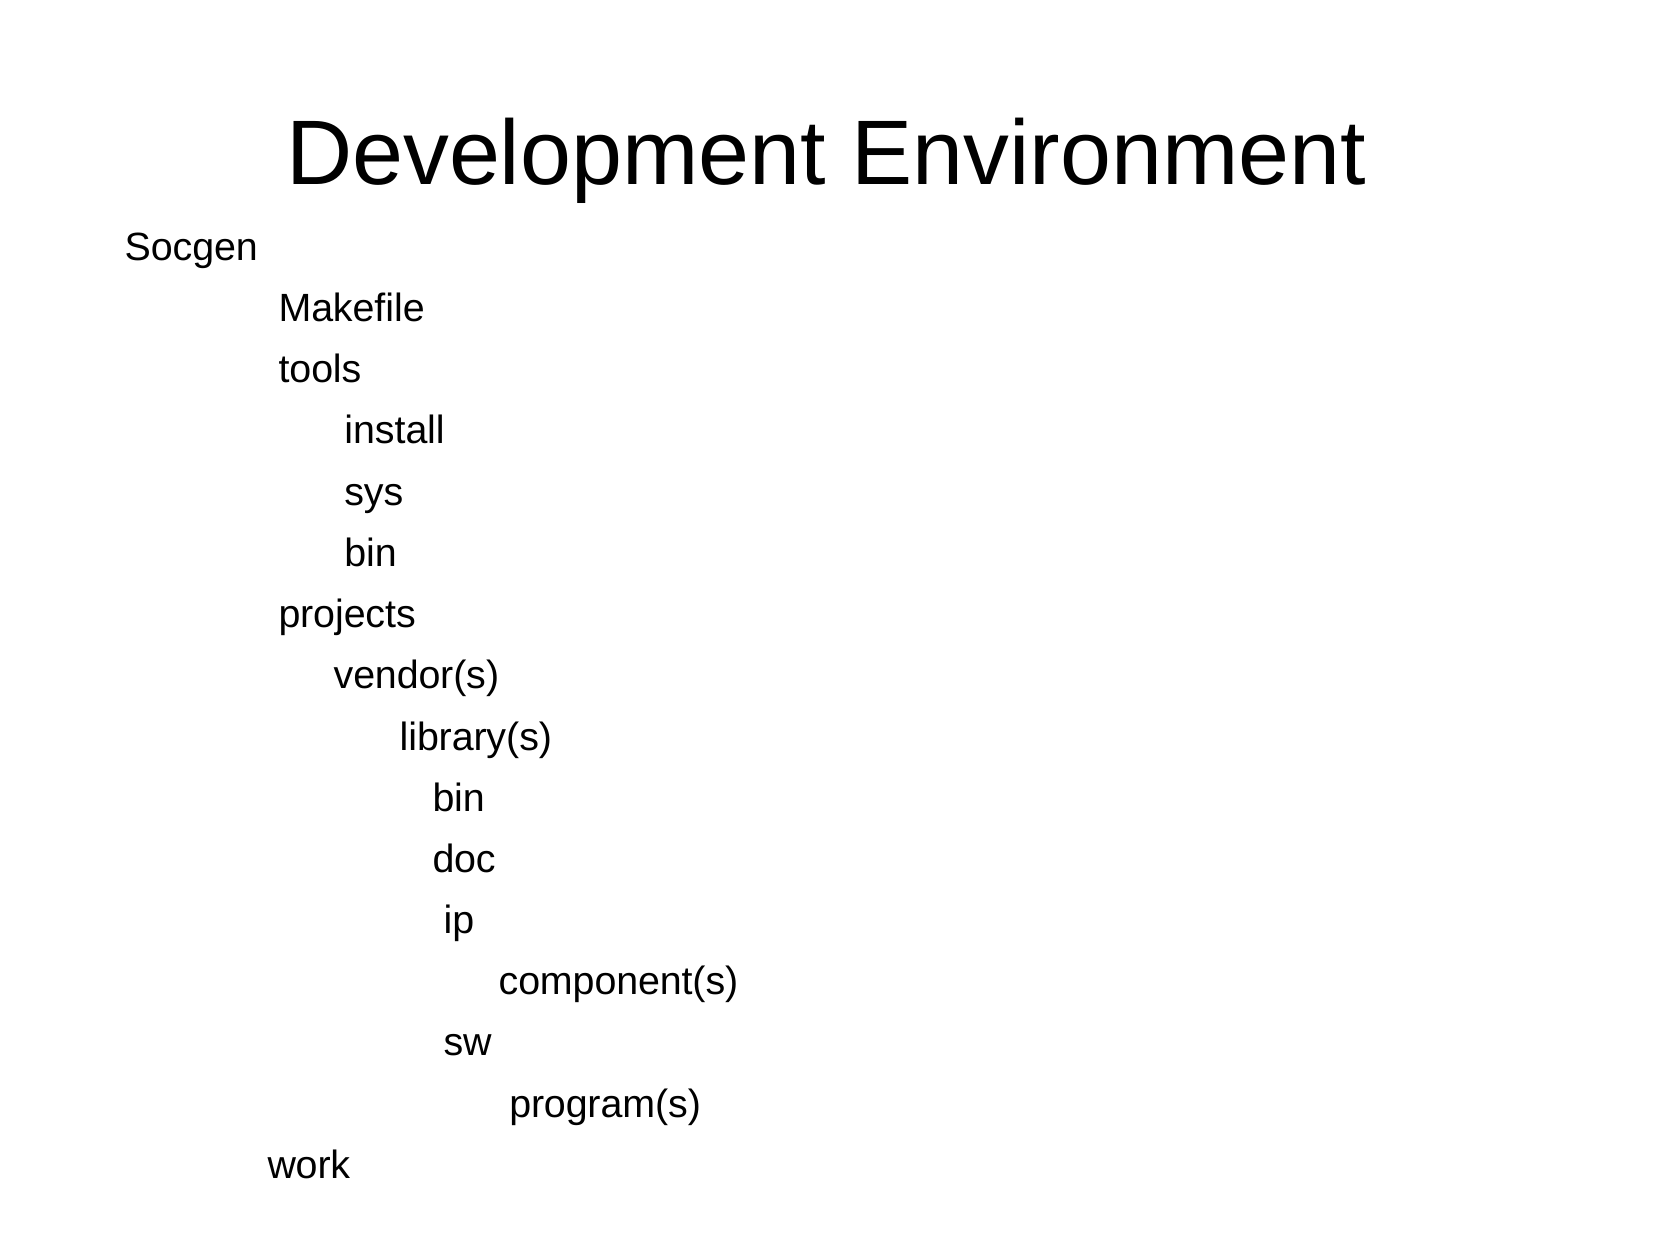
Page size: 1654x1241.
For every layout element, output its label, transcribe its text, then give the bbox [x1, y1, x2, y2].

list Socgen Makefile tools install sys bin projects vendor(s) library(s) bin doc ip component(s) sw program(s) work [82, 225, 1571, 1201]
title Development Environment [82, 49, 1571, 225]
